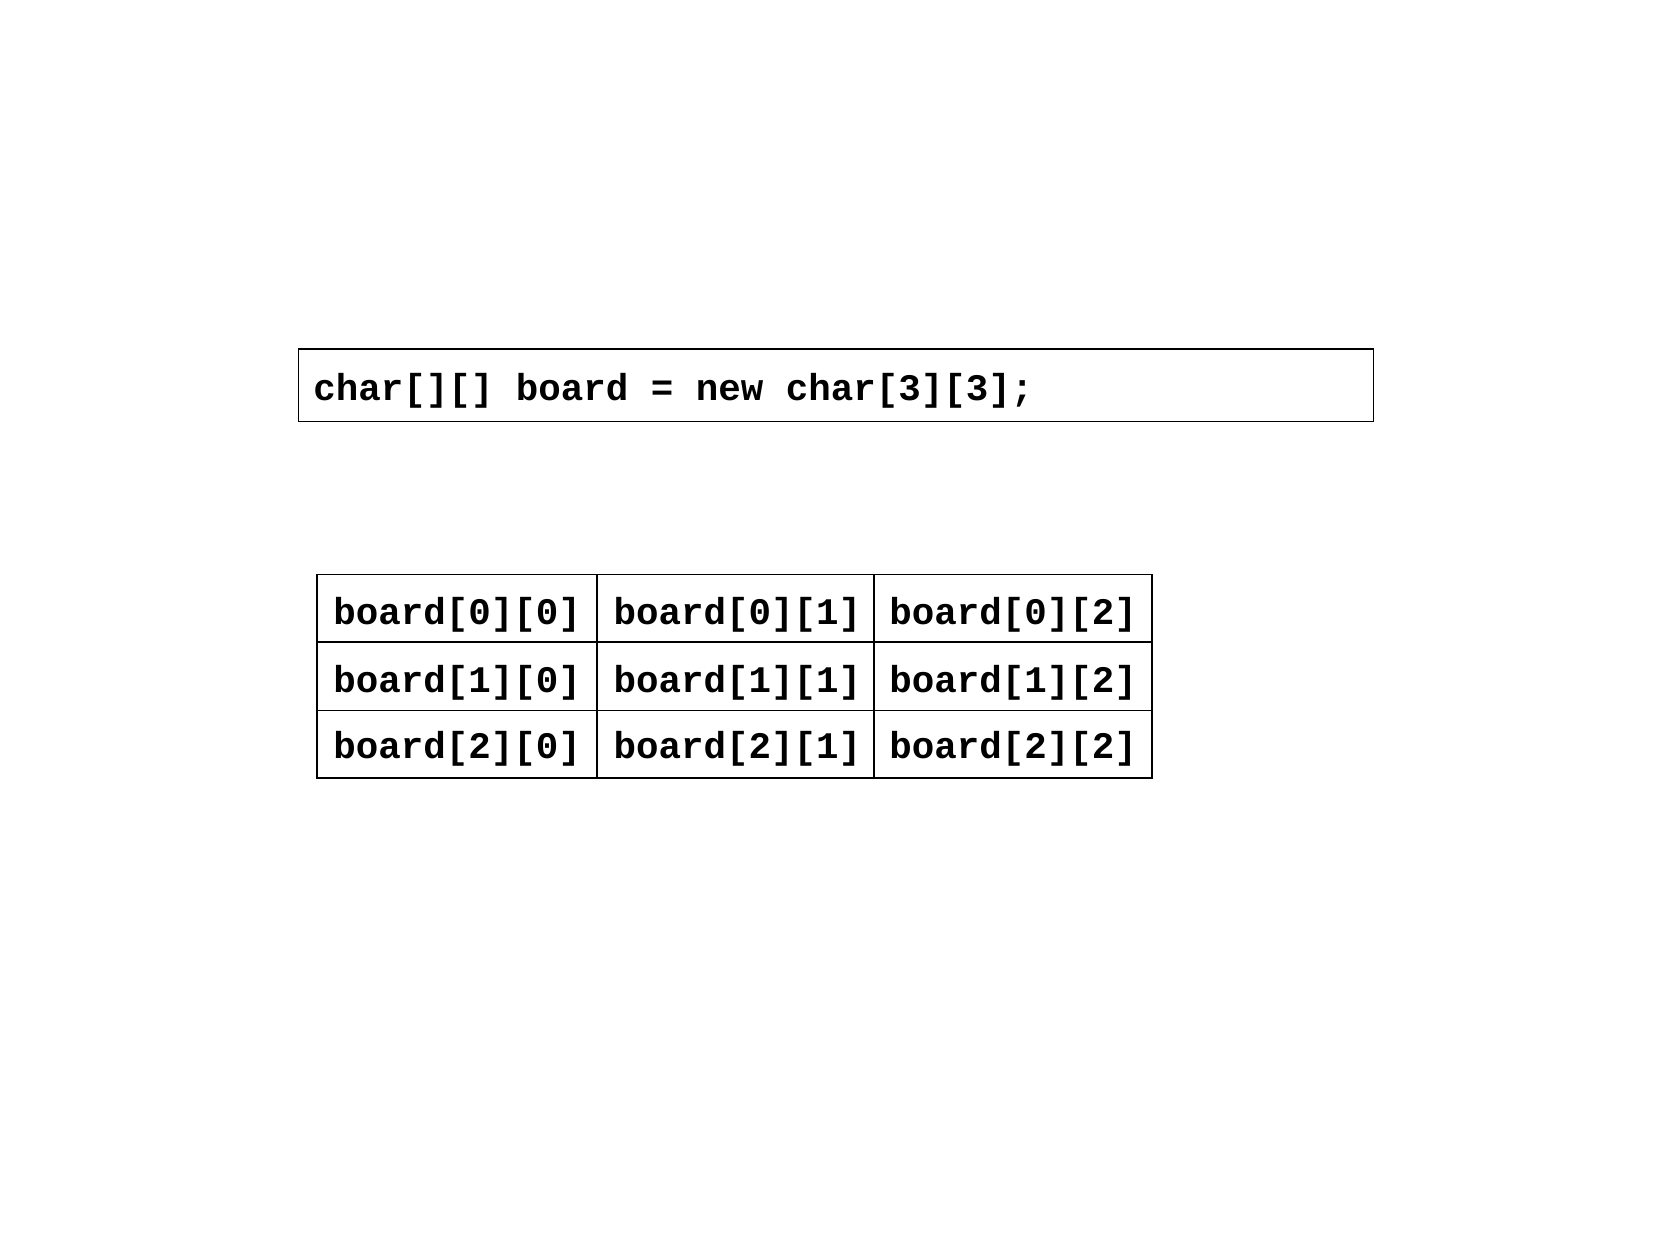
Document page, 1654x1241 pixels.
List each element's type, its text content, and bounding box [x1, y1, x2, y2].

text_box board[2][2] [874, 710, 1152, 778]
text_box board[2][0] [317, 710, 597, 778]
text_box board[1][2] [874, 642, 1152, 710]
text_box board[0][2] [874, 574, 1152, 642]
text_box char[][] board = new char[3][3]; [298, 348, 1374, 422]
text_box board[0][1] [597, 574, 874, 642]
text_box board[1][0] [317, 642, 597, 710]
text_box board[2][1] [597, 710, 874, 778]
text_box board[1][1] [597, 642, 874, 710]
text_box board[0][0] [317, 574, 597, 642]
